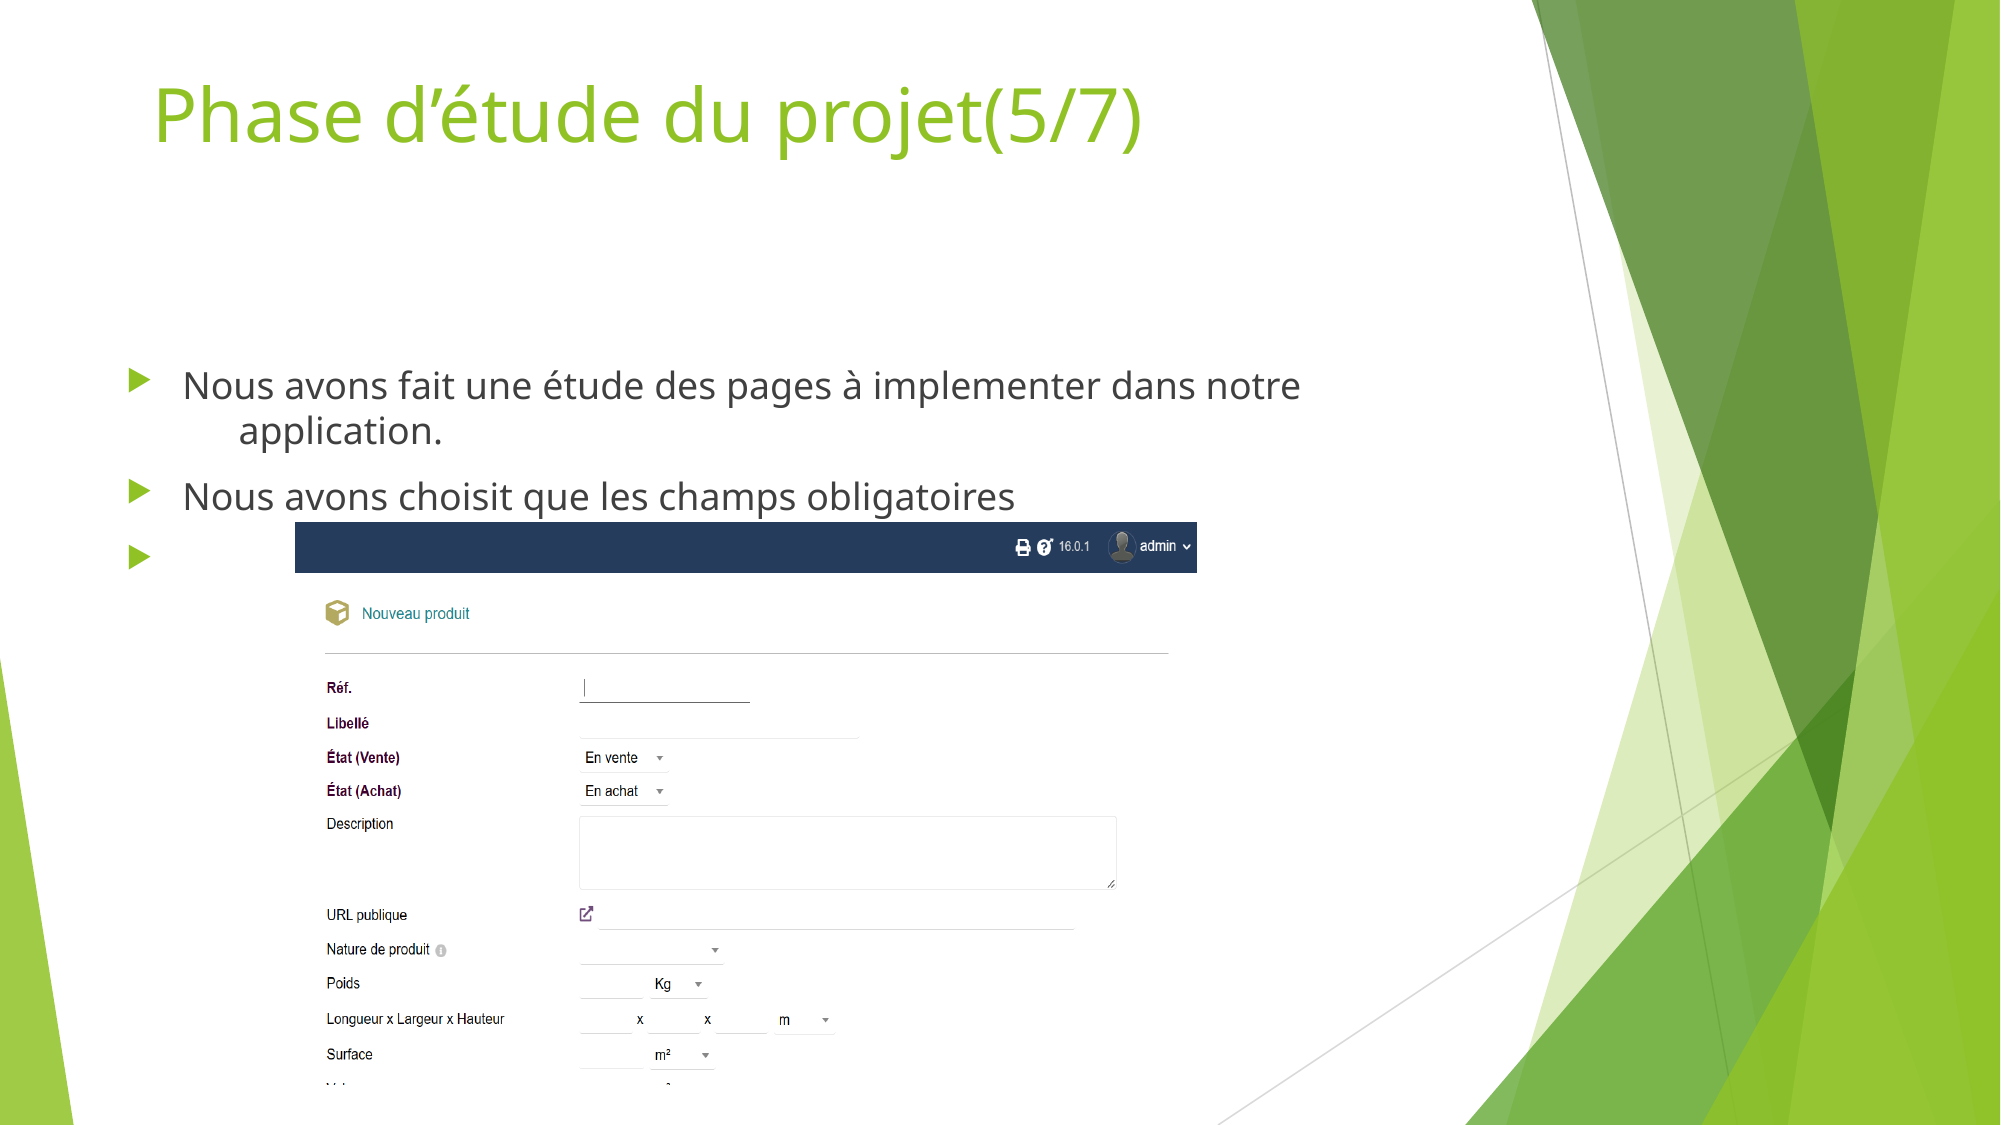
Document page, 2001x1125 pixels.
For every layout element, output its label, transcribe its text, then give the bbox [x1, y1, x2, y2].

picture [295, 522, 1197, 1085]
list Nous avons fait une étude des pages à implementer dans notre application. Nous avons choisit que les champs obligatoires [111, 354, 1522, 992]
title Phase d’étude du projet(5/7) [137, 59, 1863, 215]
